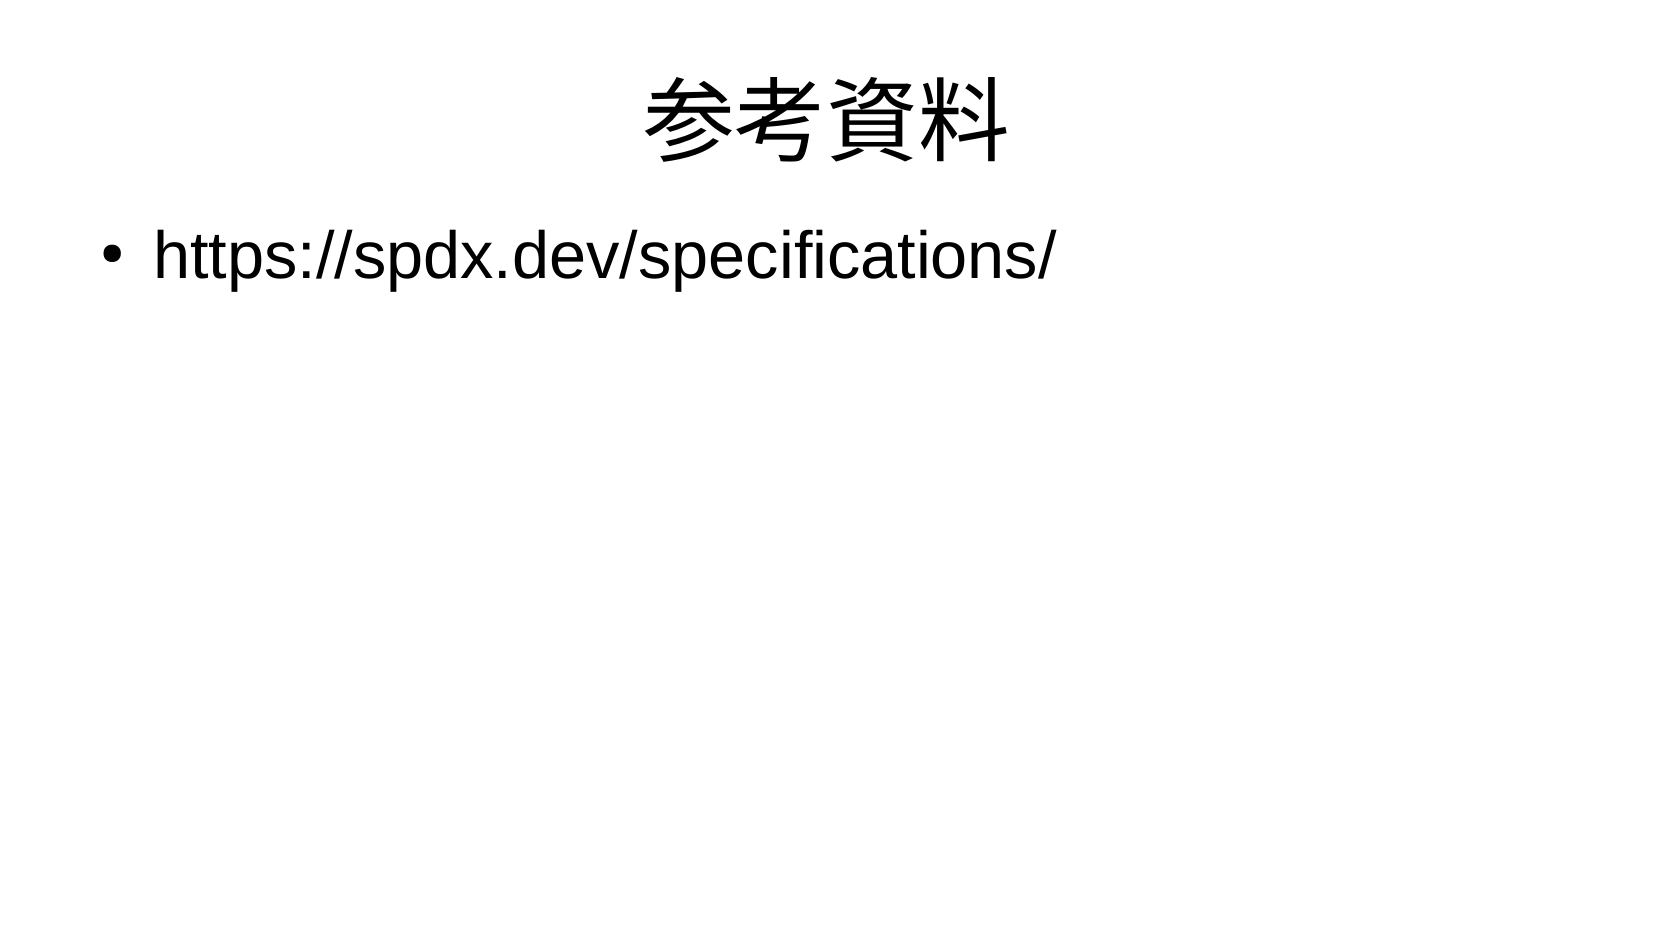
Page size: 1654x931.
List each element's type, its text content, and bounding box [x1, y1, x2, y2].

title 参考資料 [82, 37, 1571, 193]
list https://spdx.dev/specifications/ [82, 217, 1571, 758]
